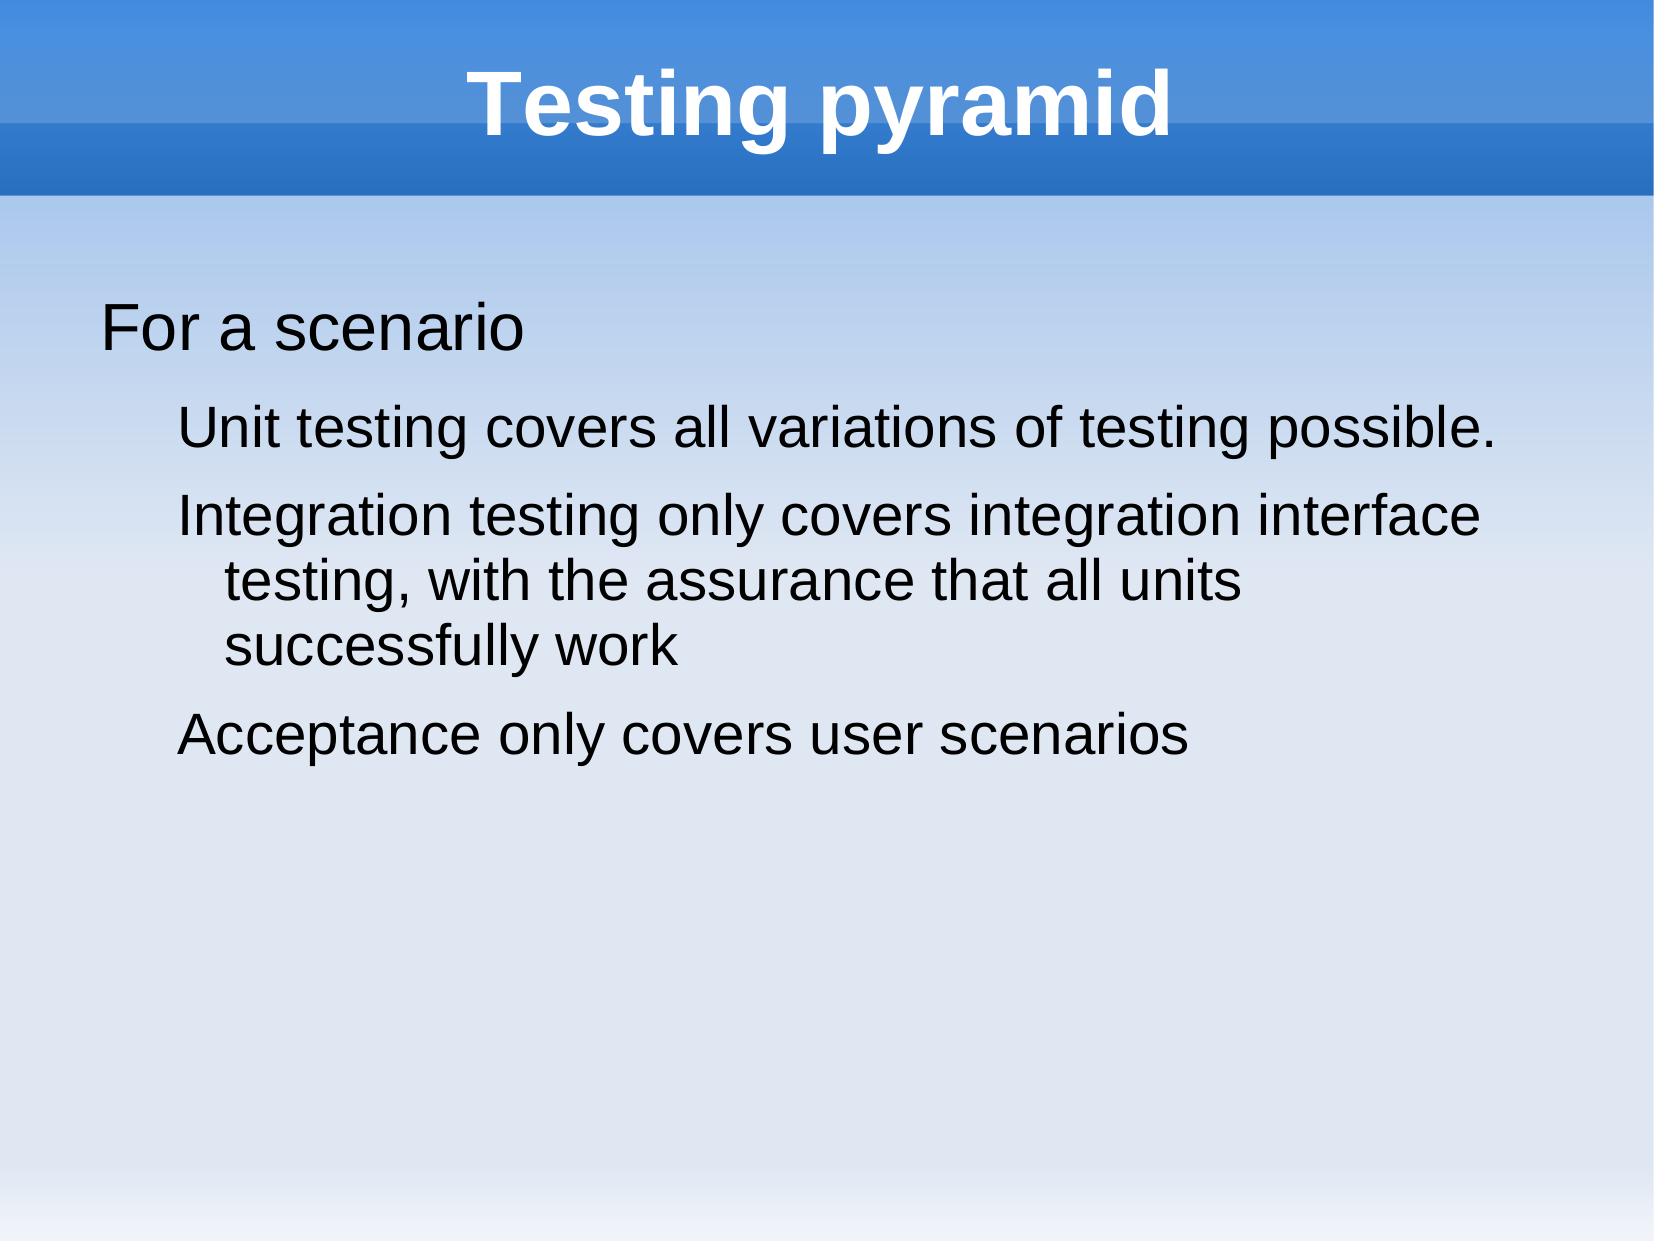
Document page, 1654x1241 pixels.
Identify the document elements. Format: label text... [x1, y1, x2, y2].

title Testing pyramid [76, 7, 1565, 200]
list For a scenario Unit testing covers all variations of testing possible. Integration testing only covers integration interface testing, with the assurance that all units successfully work Acceptance only covers user scenarios [82, 290, 1571, 1094]
picture [0, 0, 1654, 1241]
